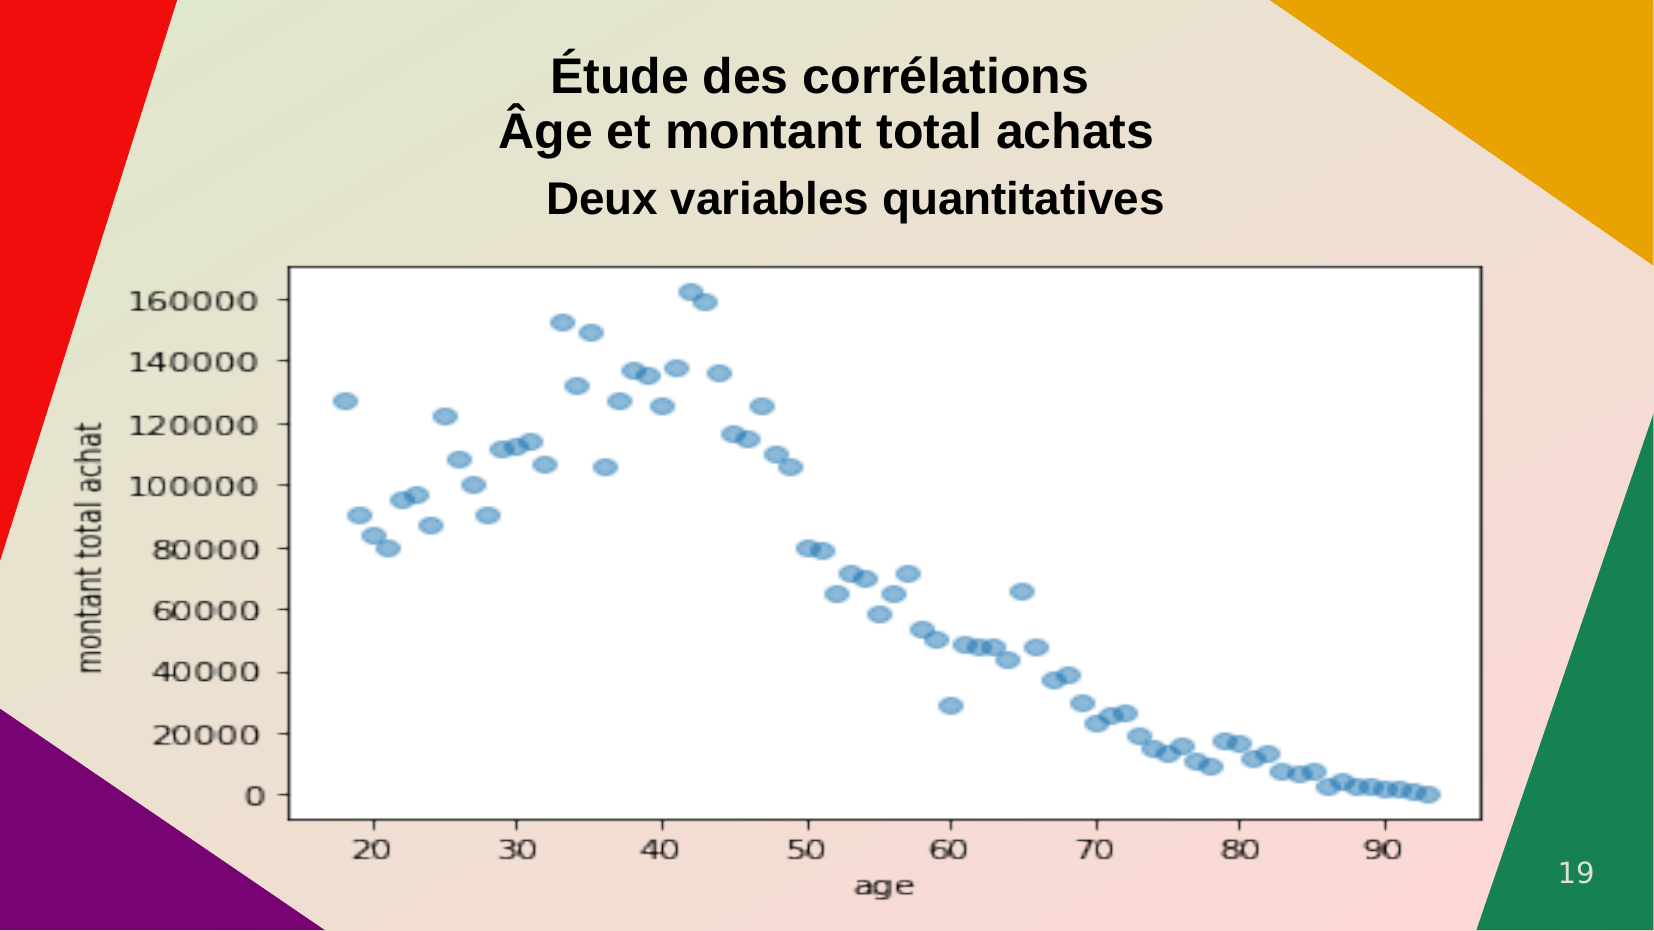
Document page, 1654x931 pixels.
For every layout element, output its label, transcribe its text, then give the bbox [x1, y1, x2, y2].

text_box Deux variables quantitatives [531, 165, 1388, 237]
picture [53, 251, 1506, 916]
title Étude des corrélations Âge et montant total achats [118, 43, 1536, 223]
